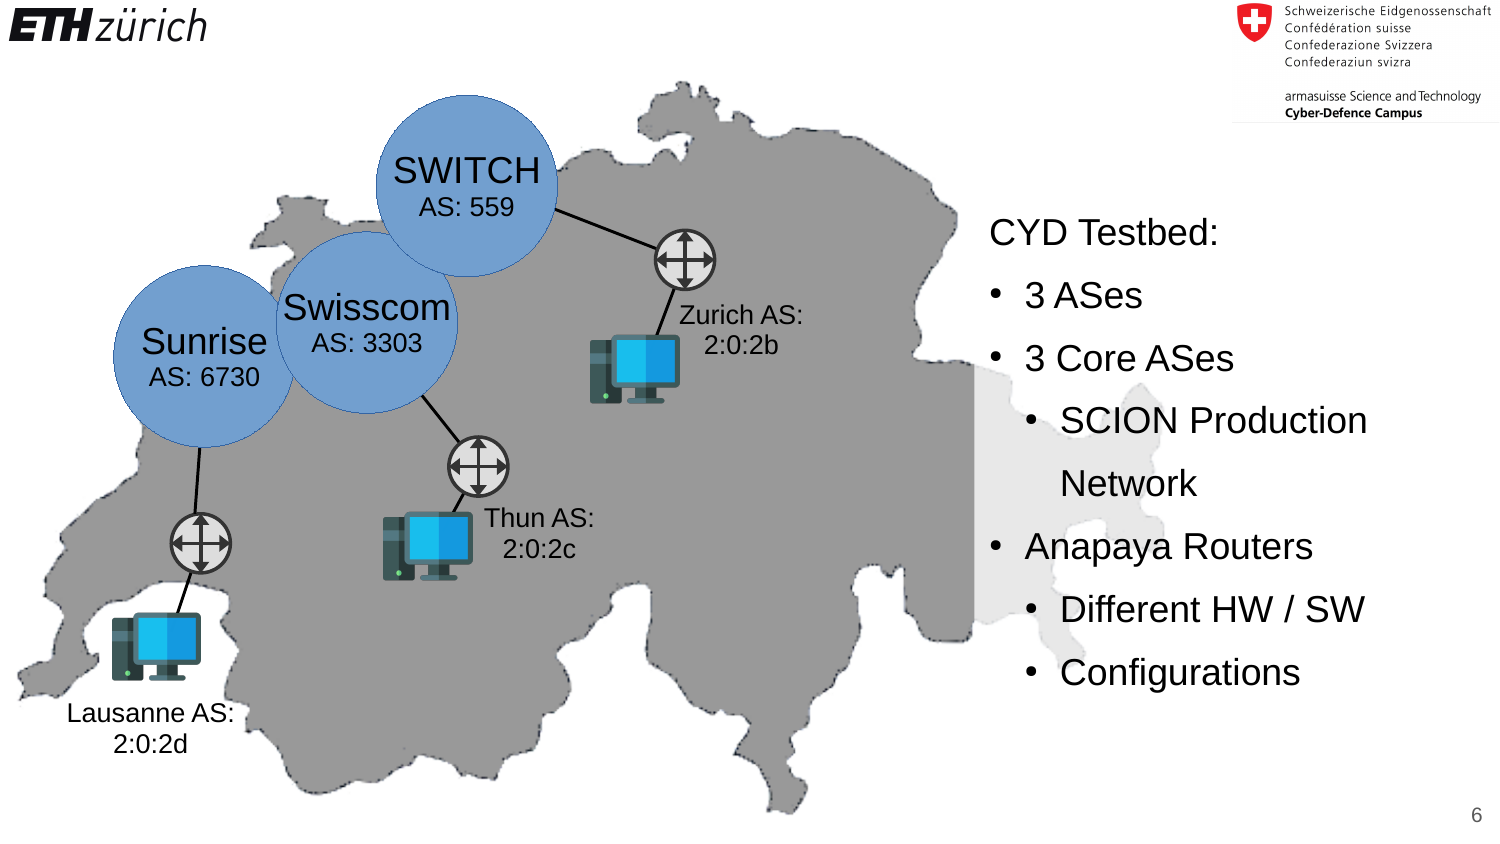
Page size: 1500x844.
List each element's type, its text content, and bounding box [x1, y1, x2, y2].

picture [8, 8, 207, 42]
text_box Lausanne AS: 2:0:2d [47, 690, 254, 767]
picture [0, 76, 1208, 844]
text_box SWITCH AS: 559 [376, 95, 558, 277]
text_box Sunrise AS: 6730 [113, 265, 293, 448]
picture [1232, 0, 1500, 123]
text_box [171, 513, 231, 573]
text_box Zurich AS: 2:0:2b [638, 292, 844, 368]
text_box [655, 230, 715, 290]
text_box [448, 437, 508, 496]
text_box Thun AS: 2:0:2c [437, 496, 642, 572]
text_box CYD Testbed: 3 ASes 3 Core ASes SCION Production Network Anapaya Routers Different HW / SW Configurations [974, 182, 1447, 744]
text_box Swisscom AS: 3303 [276, 231, 458, 414]
